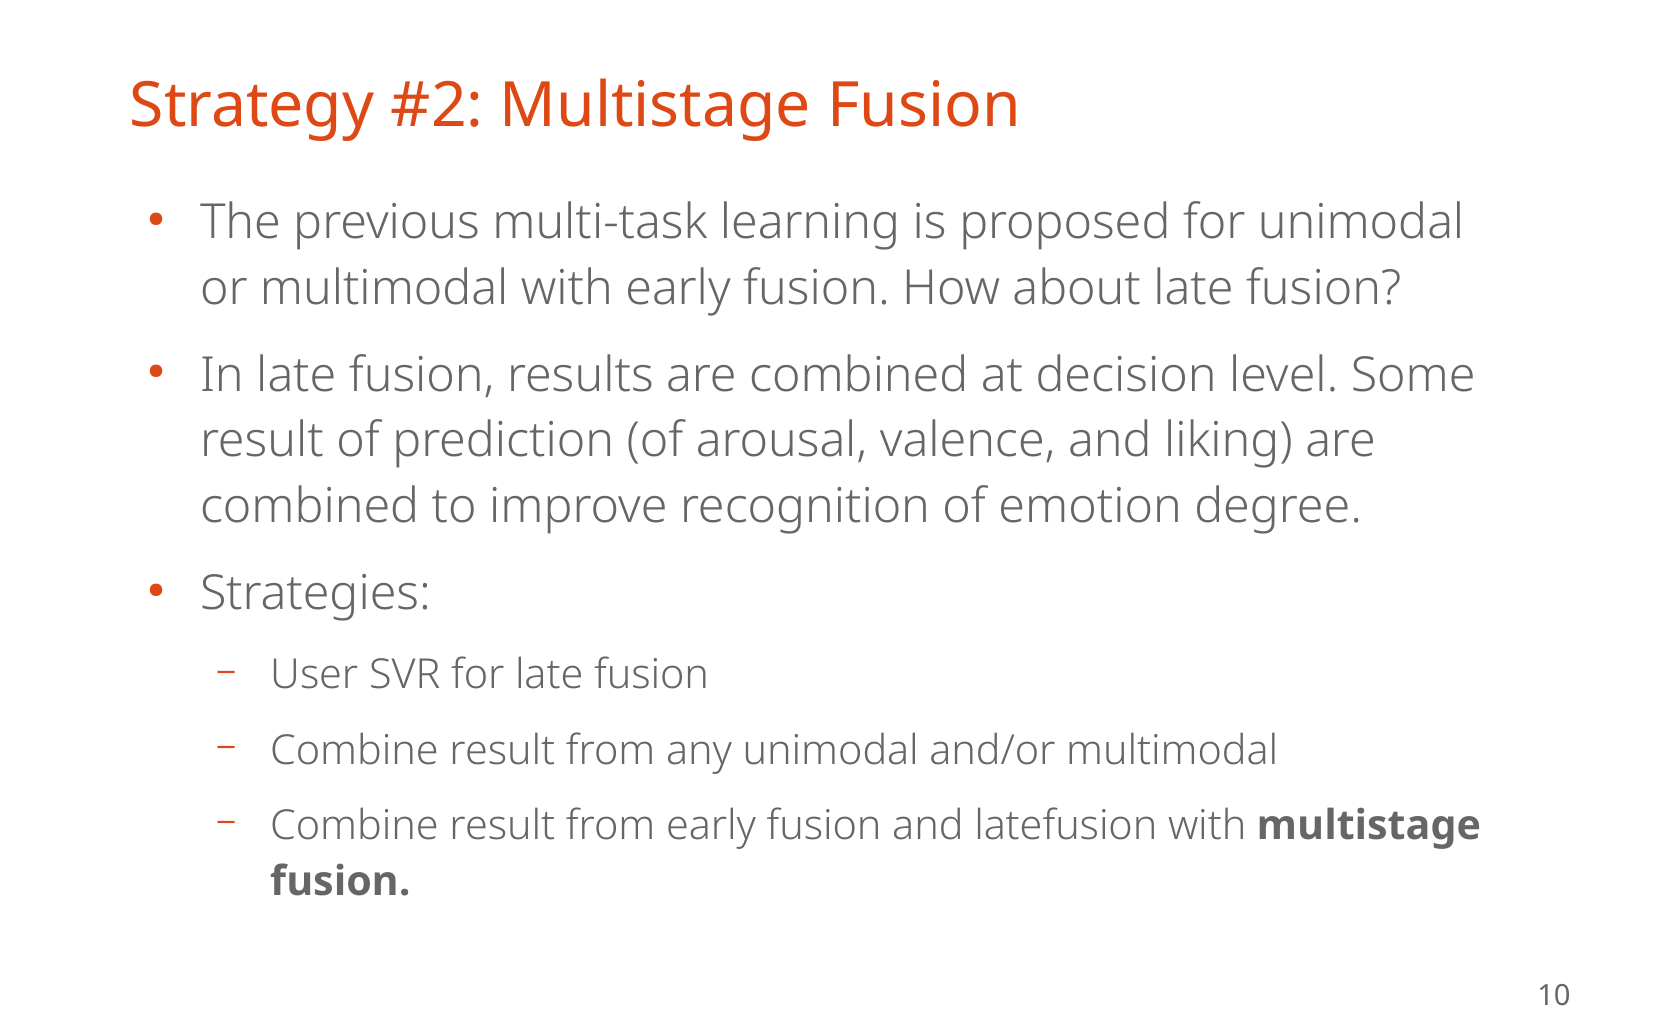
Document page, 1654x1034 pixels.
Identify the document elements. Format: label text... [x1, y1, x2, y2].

list The previous multi-task learning is proposed for unimodal or multimodal with early fusion. How about late fusion? In late fusion, results are combined at decision level. Some result of prediction (of arousal, valence, and liking) are combined to improve recognition of emotion degree. Strategies: User SVR for late fusion Combine result from any unimodal and/or multimodal Combine result from early fusion and latefusion with multistage fusion. [129, 186, 1518, 916]
title Strategy #2: Multistage Fusion [129, 49, 1518, 155]
